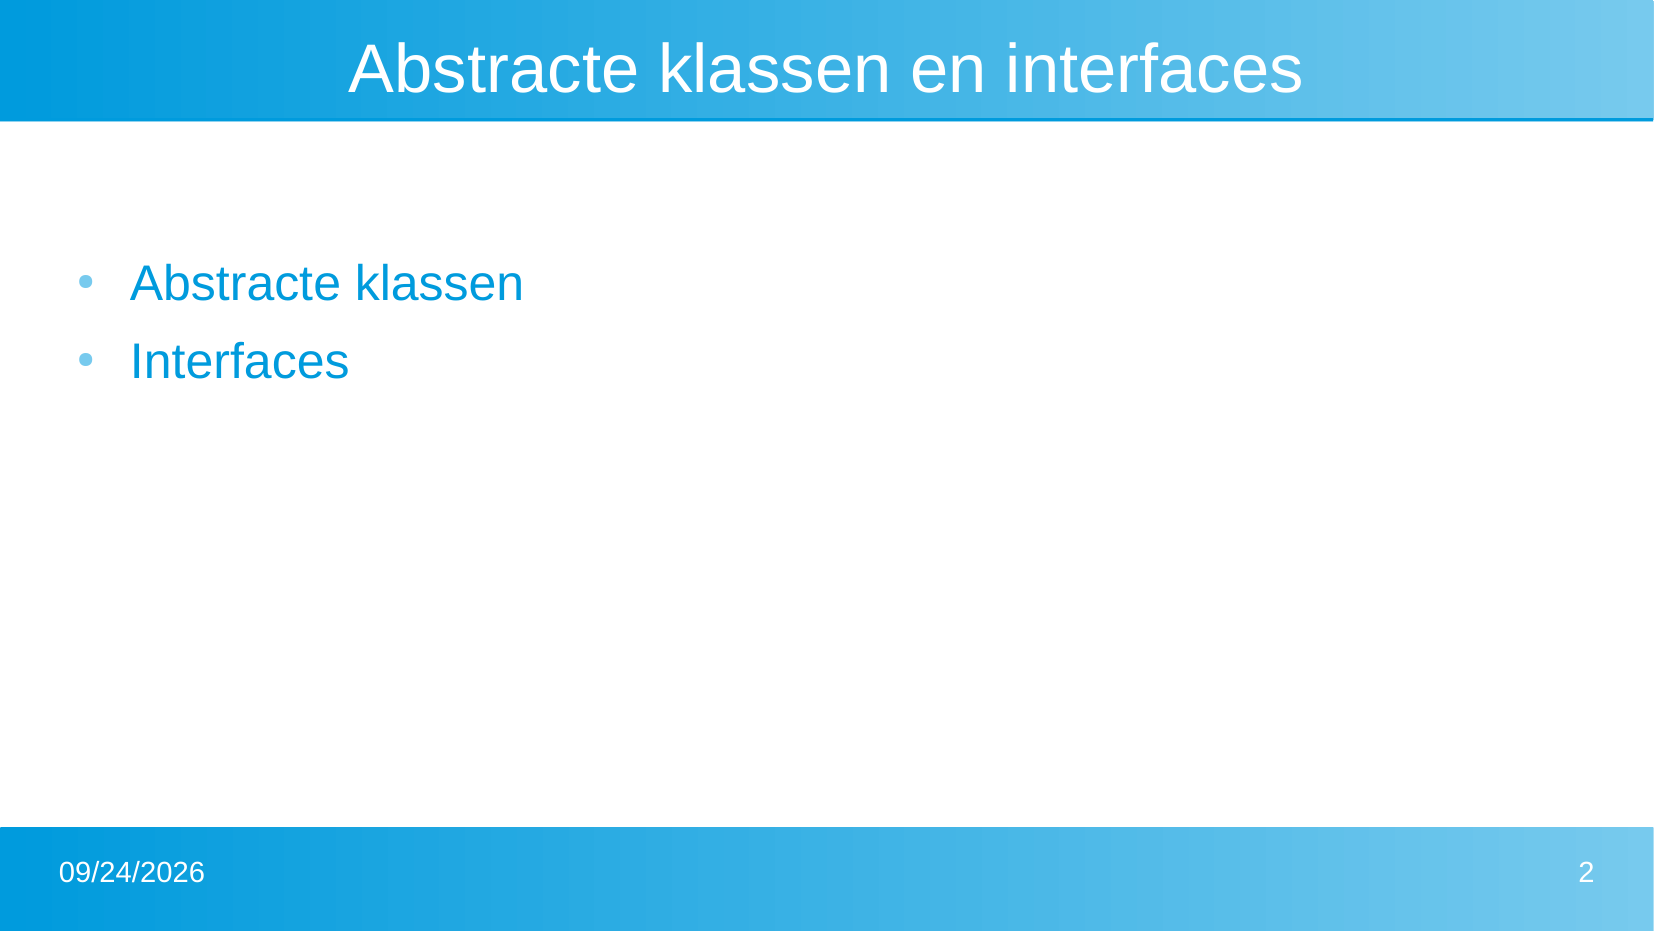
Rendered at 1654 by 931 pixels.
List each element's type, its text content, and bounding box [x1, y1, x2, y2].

list Abstracte klassen Interfaces [59, 177, 1595, 768]
title Abstracte klassen en interfaces [59, 29, 1595, 108]
